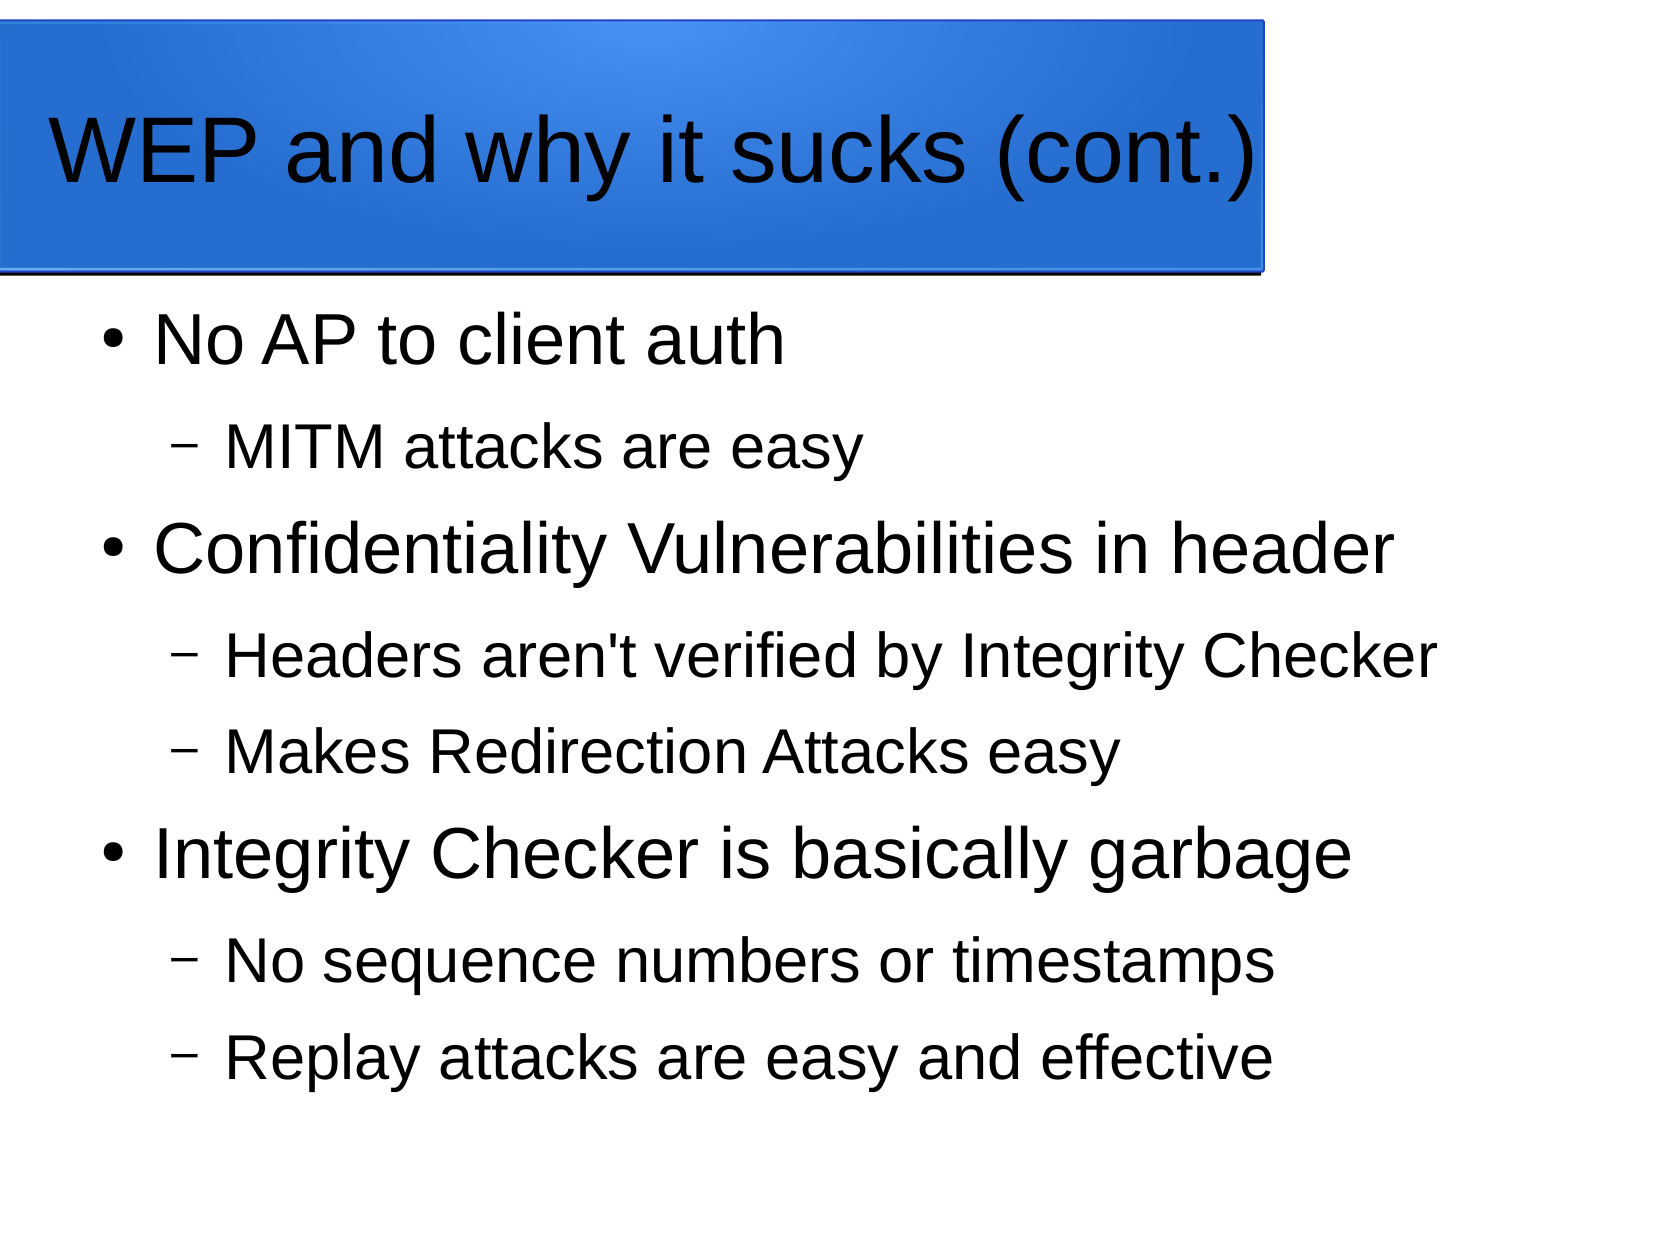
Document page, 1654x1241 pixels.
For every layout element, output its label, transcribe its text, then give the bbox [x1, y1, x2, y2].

list No AP to client auth MITM attacks are easy Confidentiality Vulnerabilities in header Headers aren't verified by Integrity Checker Makes Redirection Attacks easy Integrity Checker is basically garbage No sequence numbers or timestamps Replay attacks are easy and effective [82, 299, 1636, 1186]
title WEP and why it sucks (cont.) [48, 45, 1276, 254]
